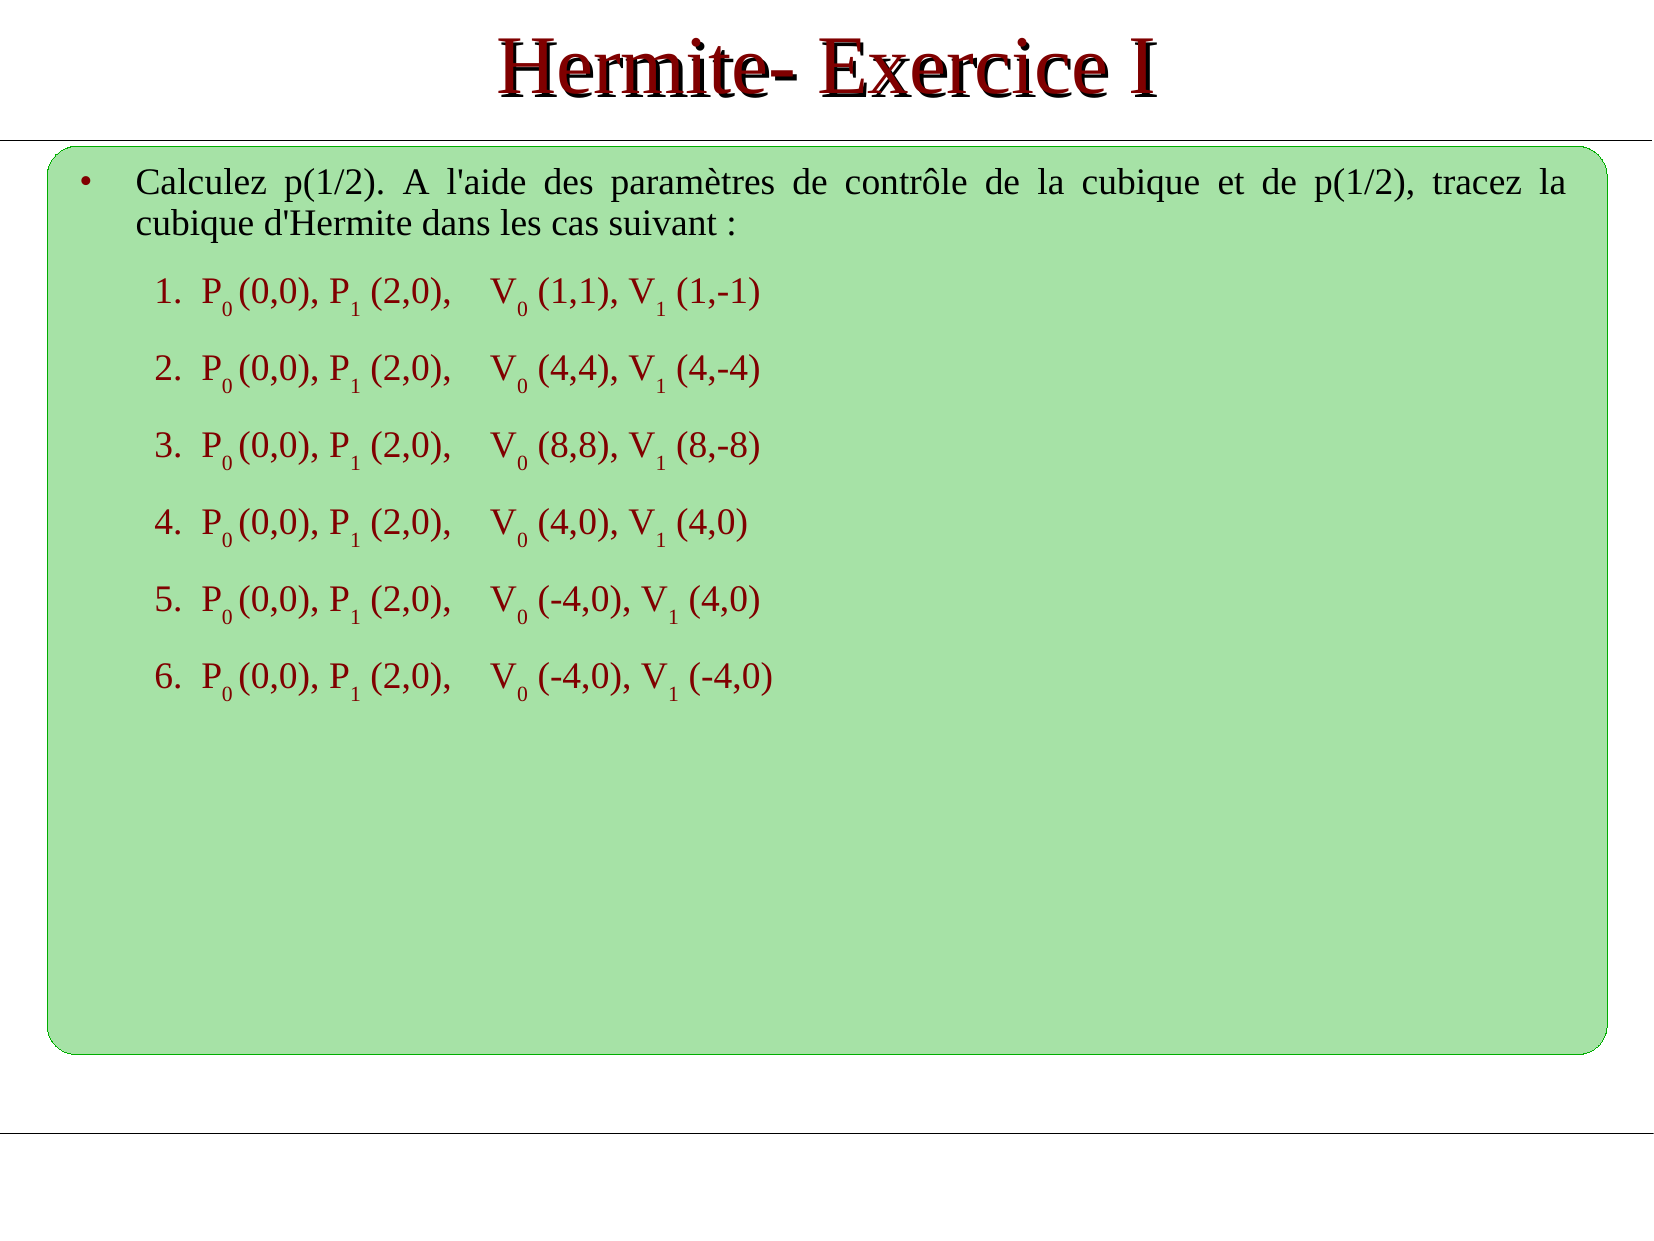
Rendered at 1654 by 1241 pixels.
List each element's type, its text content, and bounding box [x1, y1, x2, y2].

picture [0, 130, 1654, 1133]
text_box [47, 146, 1608, 1055]
title Hermite- Exercice I [0, 1, 1654, 130]
picture [0, 1134, 1654, 1241]
list Calculez p(1/2). A l'aide des paramètres de contrôle de la cubique et de p(1/2), tracez la cubique d'Hermite dans les cas suivant : P0 (0,0), P1 (2,0), V0 (1,1), V1 (1,-1) P0 (0,0), P1 (2,0), V0 (4,4), V1 (4,-4) P0 (0,0), P1 (2,0), V0 (8,8), V1 (8,-8) P0 (0,0), P1 (2,0), V0 (4,0), V1 (4,0) P0 (0,0), P1 (2,0), V0 (-4,0), V1 (4,0) P0 (0,0), P1 (2,0), V0 (-4,0), V1 (-4,0) [79, 160, 1569, 1103]
